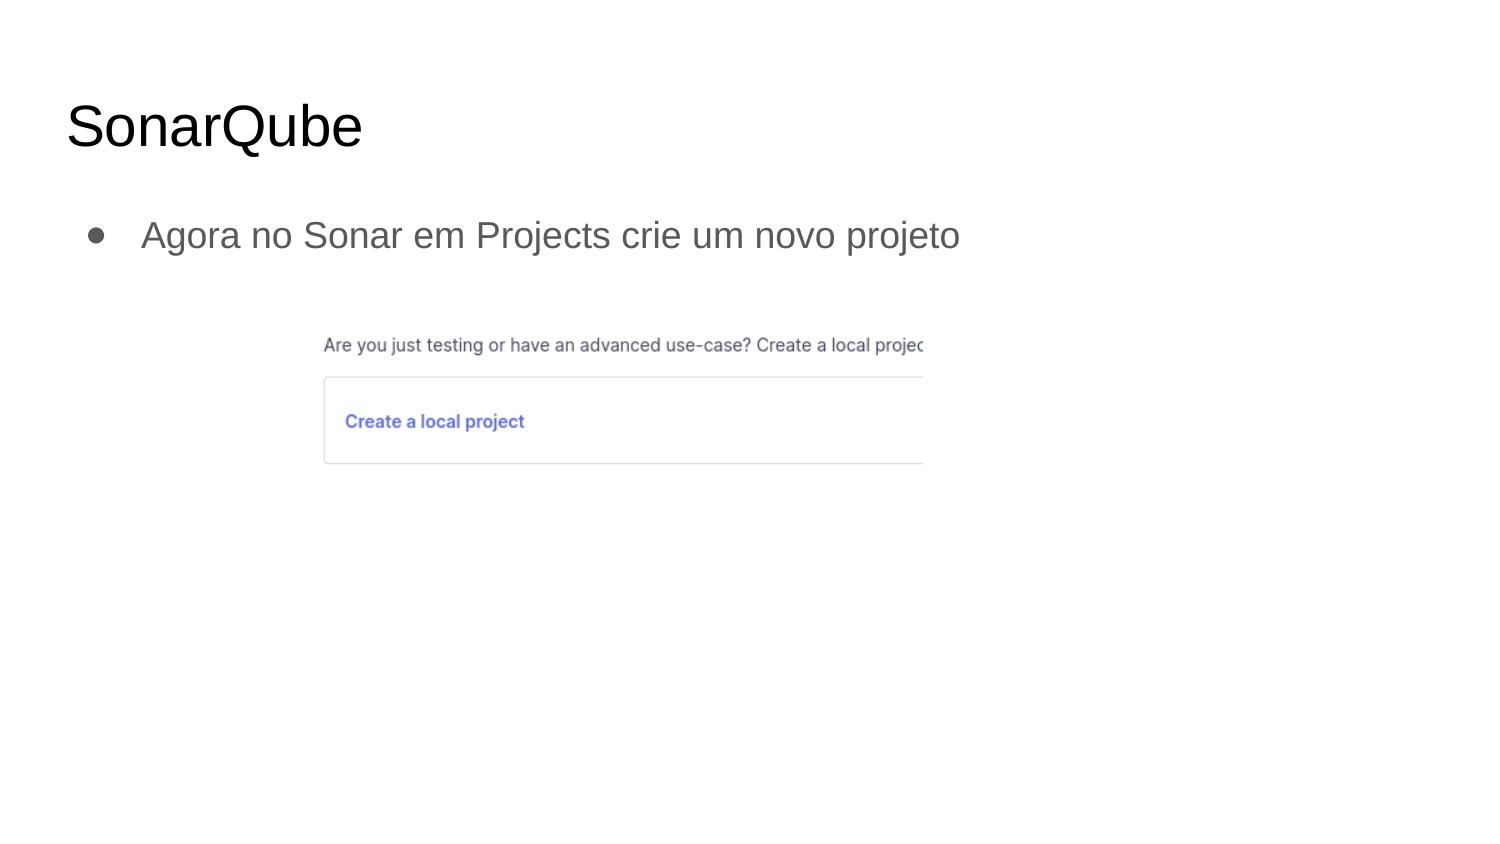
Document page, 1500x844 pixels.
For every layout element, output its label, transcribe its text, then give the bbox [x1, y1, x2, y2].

picture [295, 324, 923, 502]
title SonarQube [51, 72, 1449, 167]
list Agora no Sonar em Projects crie um novo projeto [51, 189, 1489, 750]
